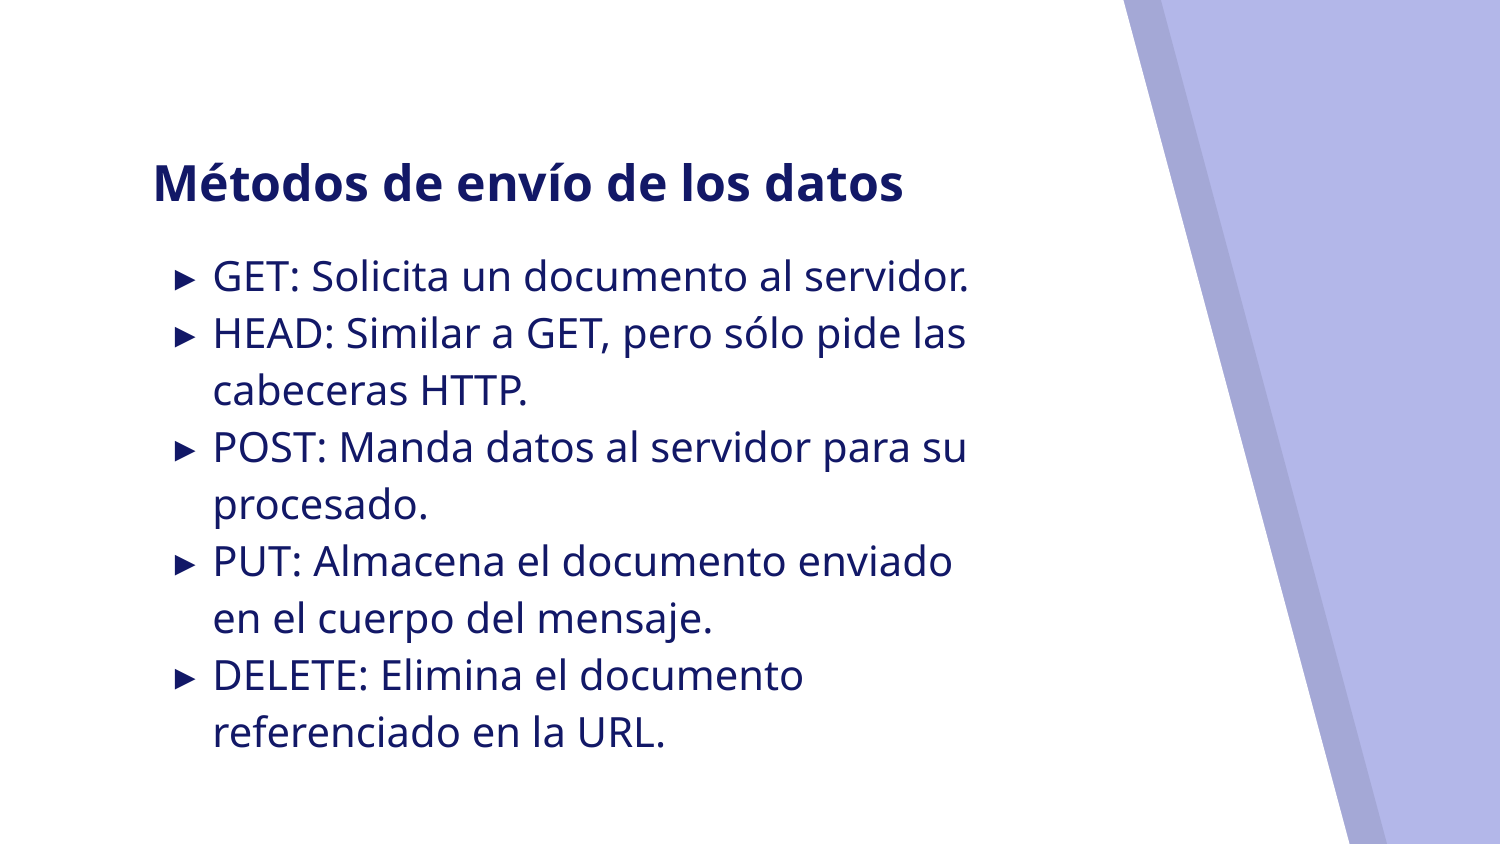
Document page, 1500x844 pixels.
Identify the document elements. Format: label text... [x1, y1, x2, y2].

title Métodos de envío de los datos [137, 146, 1011, 227]
list GET: Solicita un documento al servidor. HEAD: Similar a GET, pero sólo pide las cabeceras HTTP. POST: Manda datos al servidor para su procesado. PUT: Almacena el documento enviado en el cuerpo del mensaje. DELETE: Elimina el documento referenciado en la URL. [137, 246, 1011, 781]
